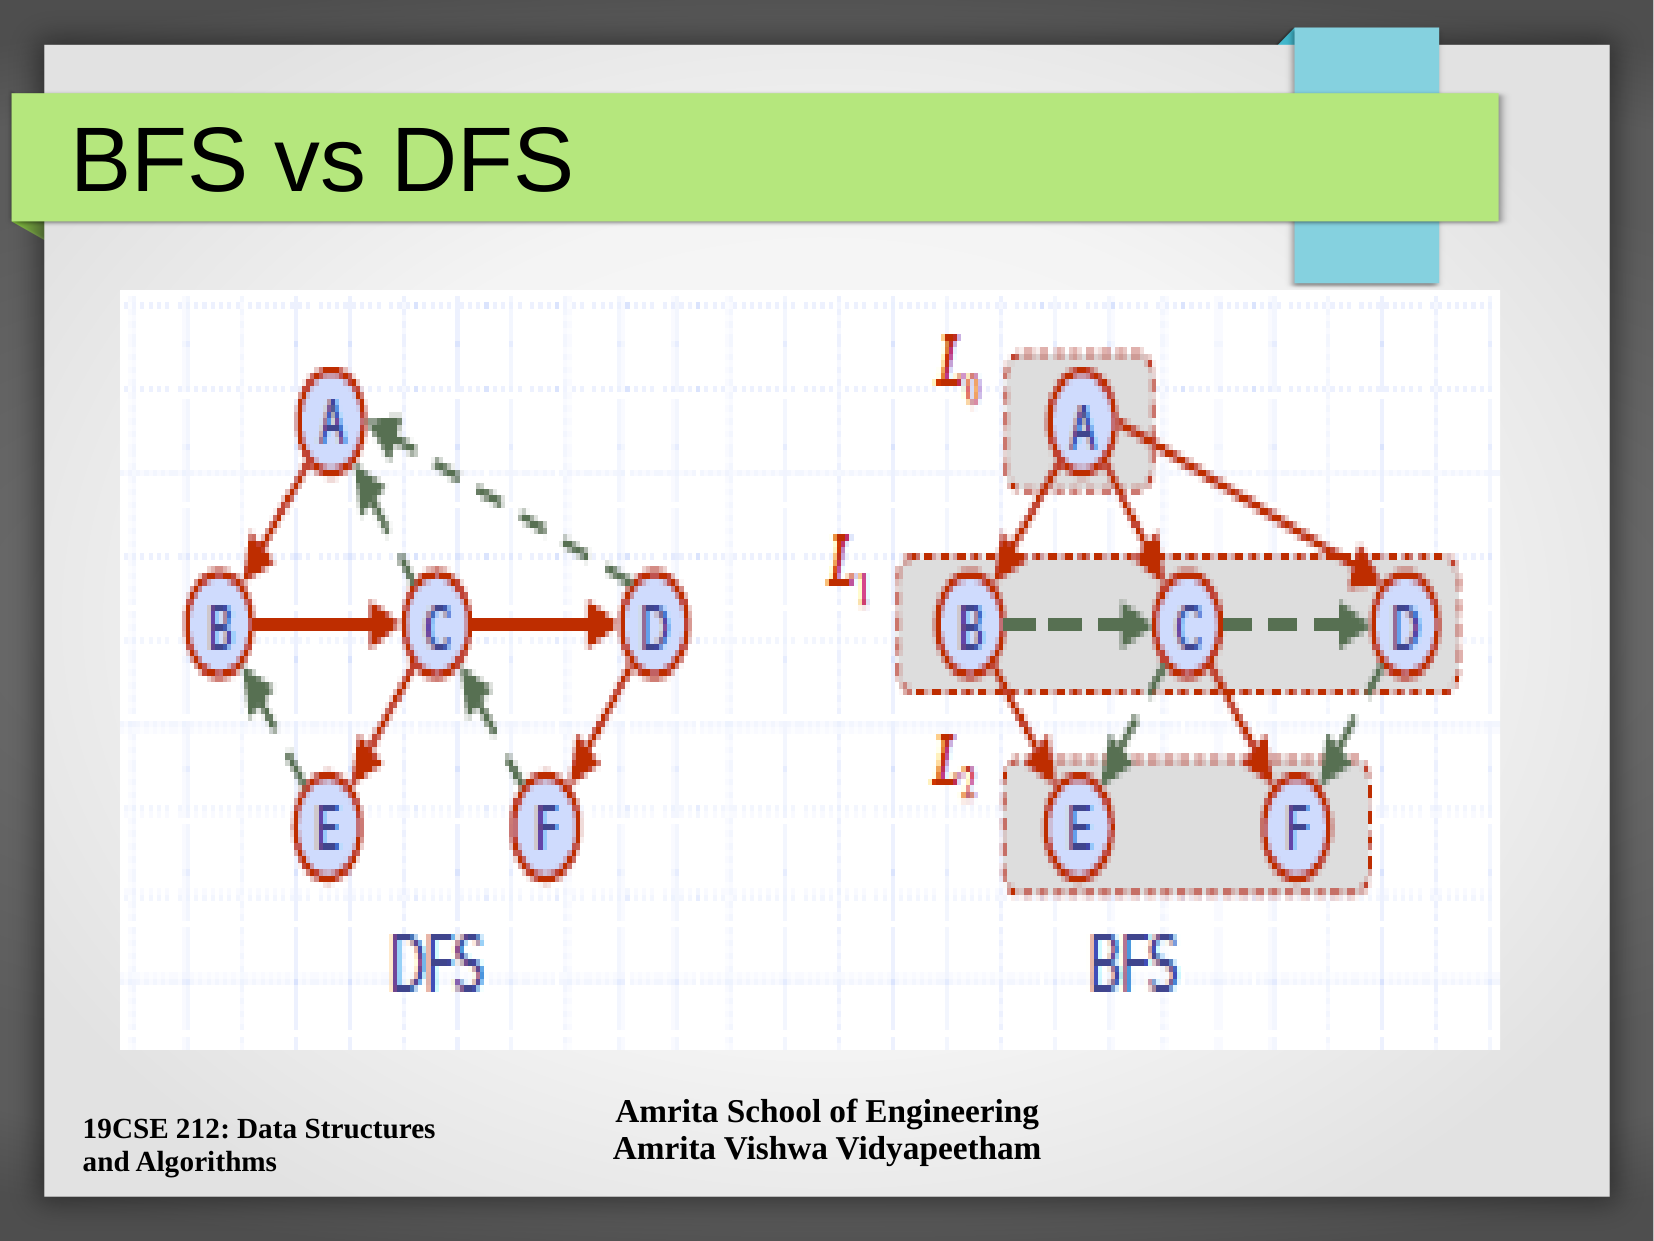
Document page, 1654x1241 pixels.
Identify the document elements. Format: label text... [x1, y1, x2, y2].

title BFS vs DFS [70, 106, 1229, 213]
picture [0, 0, 1654, 1241]
